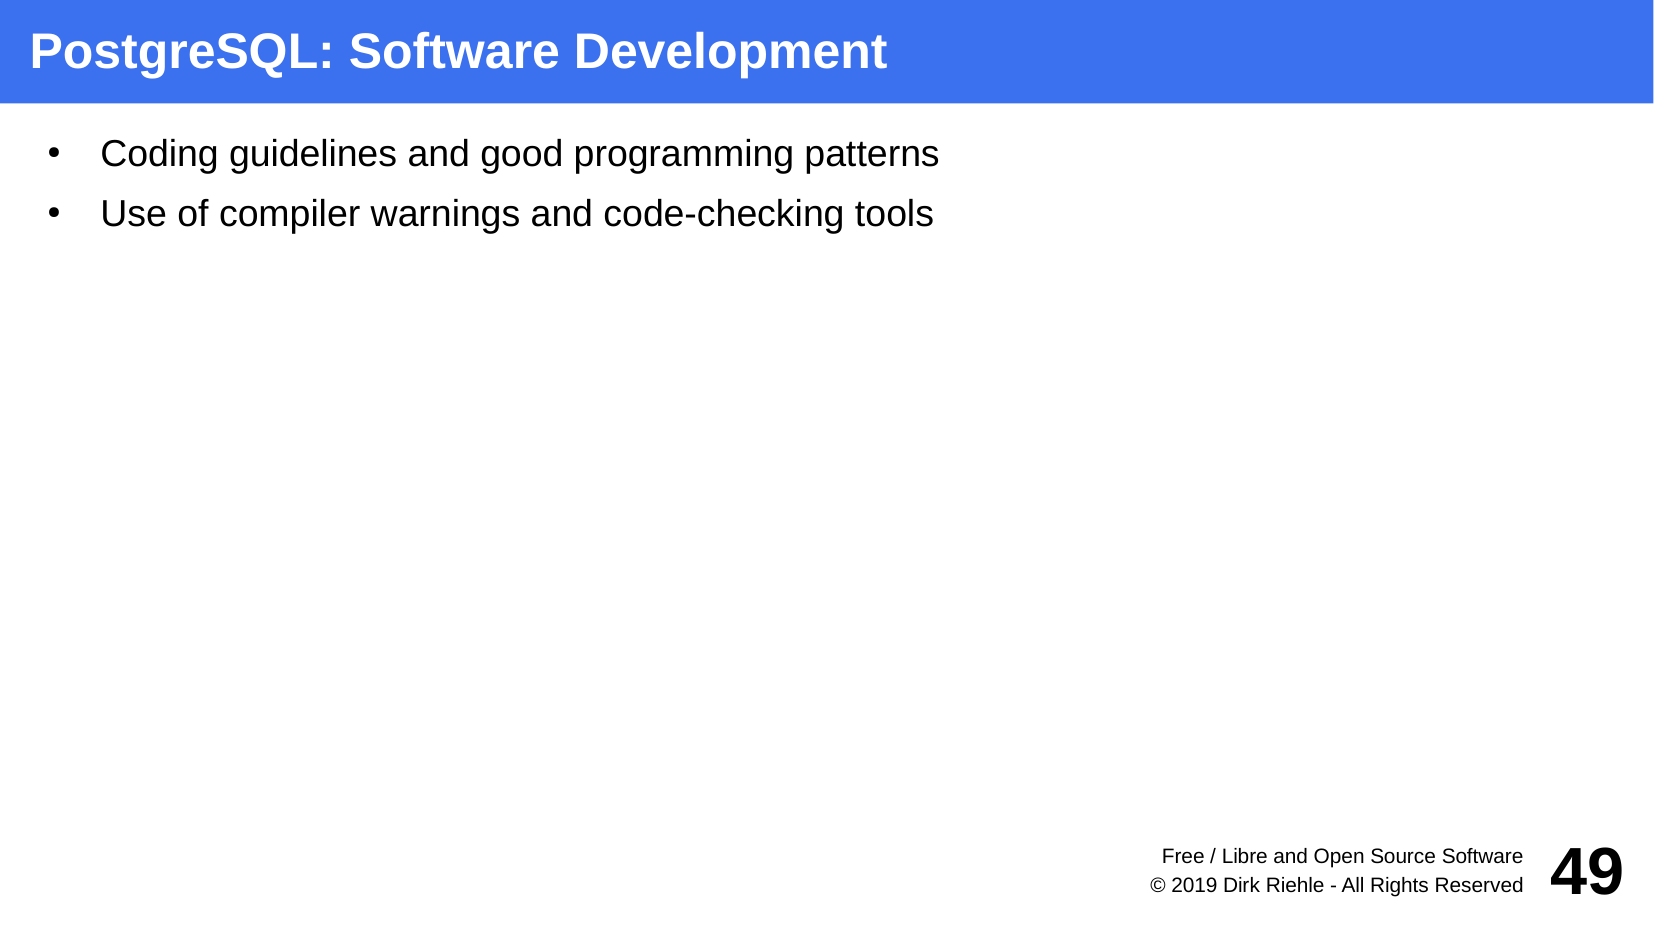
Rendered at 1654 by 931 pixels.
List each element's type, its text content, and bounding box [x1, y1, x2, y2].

title PostgreSQL: Software Development [0, 0, 1654, 104]
list Coding guidelines and good programming patterns Use of compiler warnings and code-checking tools [29, 132, 1625, 813]
